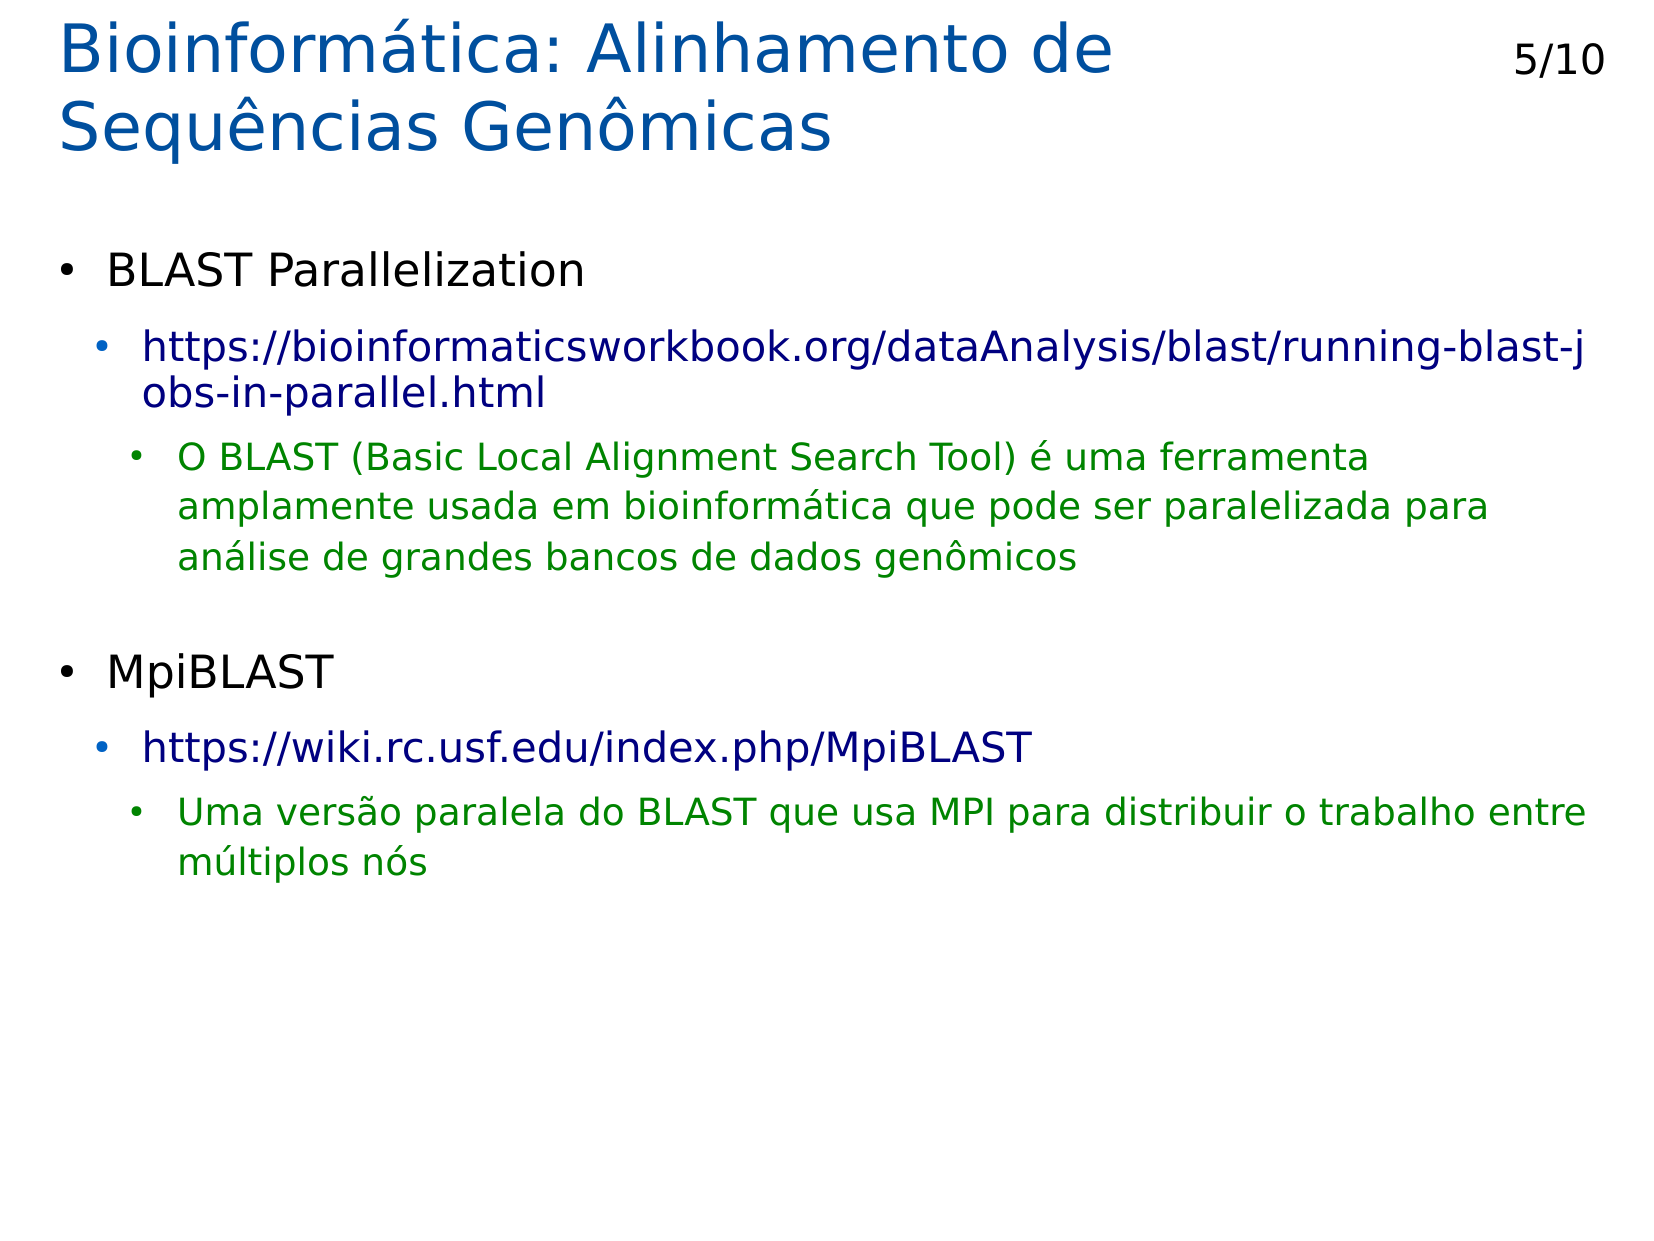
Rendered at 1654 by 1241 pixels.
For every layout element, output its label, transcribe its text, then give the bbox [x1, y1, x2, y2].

list BLAST Parallelization https://bioinformaticsworkbook.org/dataAnalysis/blast/running-blast-jobs-in-parallel.html O BLAST (Basic Local Alignment Search Tool) é uma ferramenta amplamente usada em bioinformática que pode ser paralelizada para análise de grandes bancos de dados genômicos MpiBLAST https://wiki.rc.usf.edu/index.php/MpiBLAST Uma versão paralela do BLAST que usa MPI para distribuir o trabalho entre múltiplos nós [59, 236, 1595, 1211]
title Bioinformática: Alinhamento de Sequências Genômicas [59, 10, 1506, 167]
